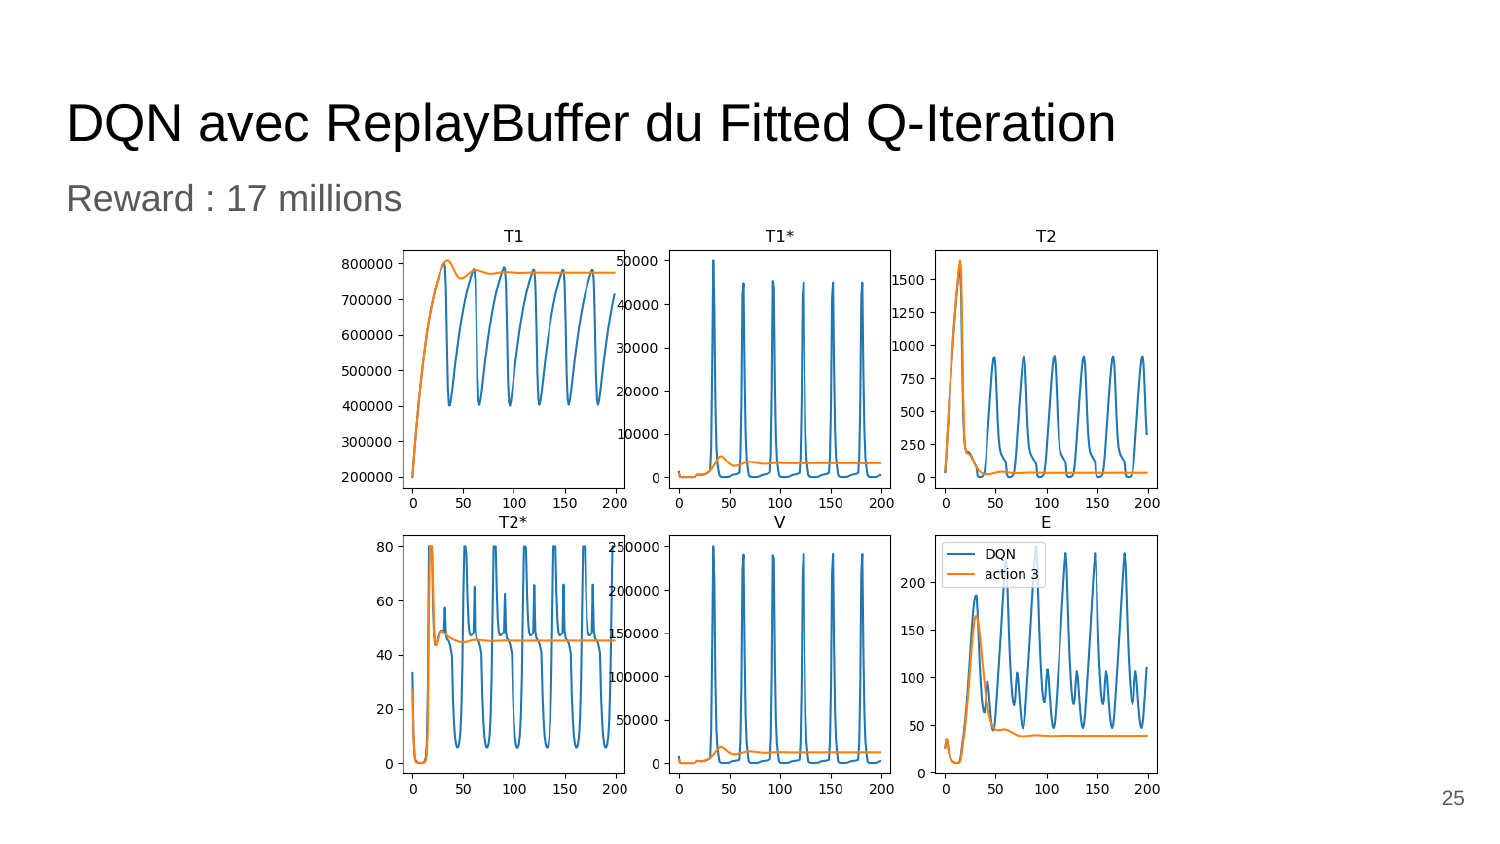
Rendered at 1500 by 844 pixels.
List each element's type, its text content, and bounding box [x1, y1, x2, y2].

title DQN avec ReplayBuffer du Fitted Q-Iteration [51, 72, 1449, 151]
slide_number <number> [1389, 764, 1480, 830]
picture [331, 220, 1169, 807]
list Reward : 17 millions [51, 151, 1449, 713]
